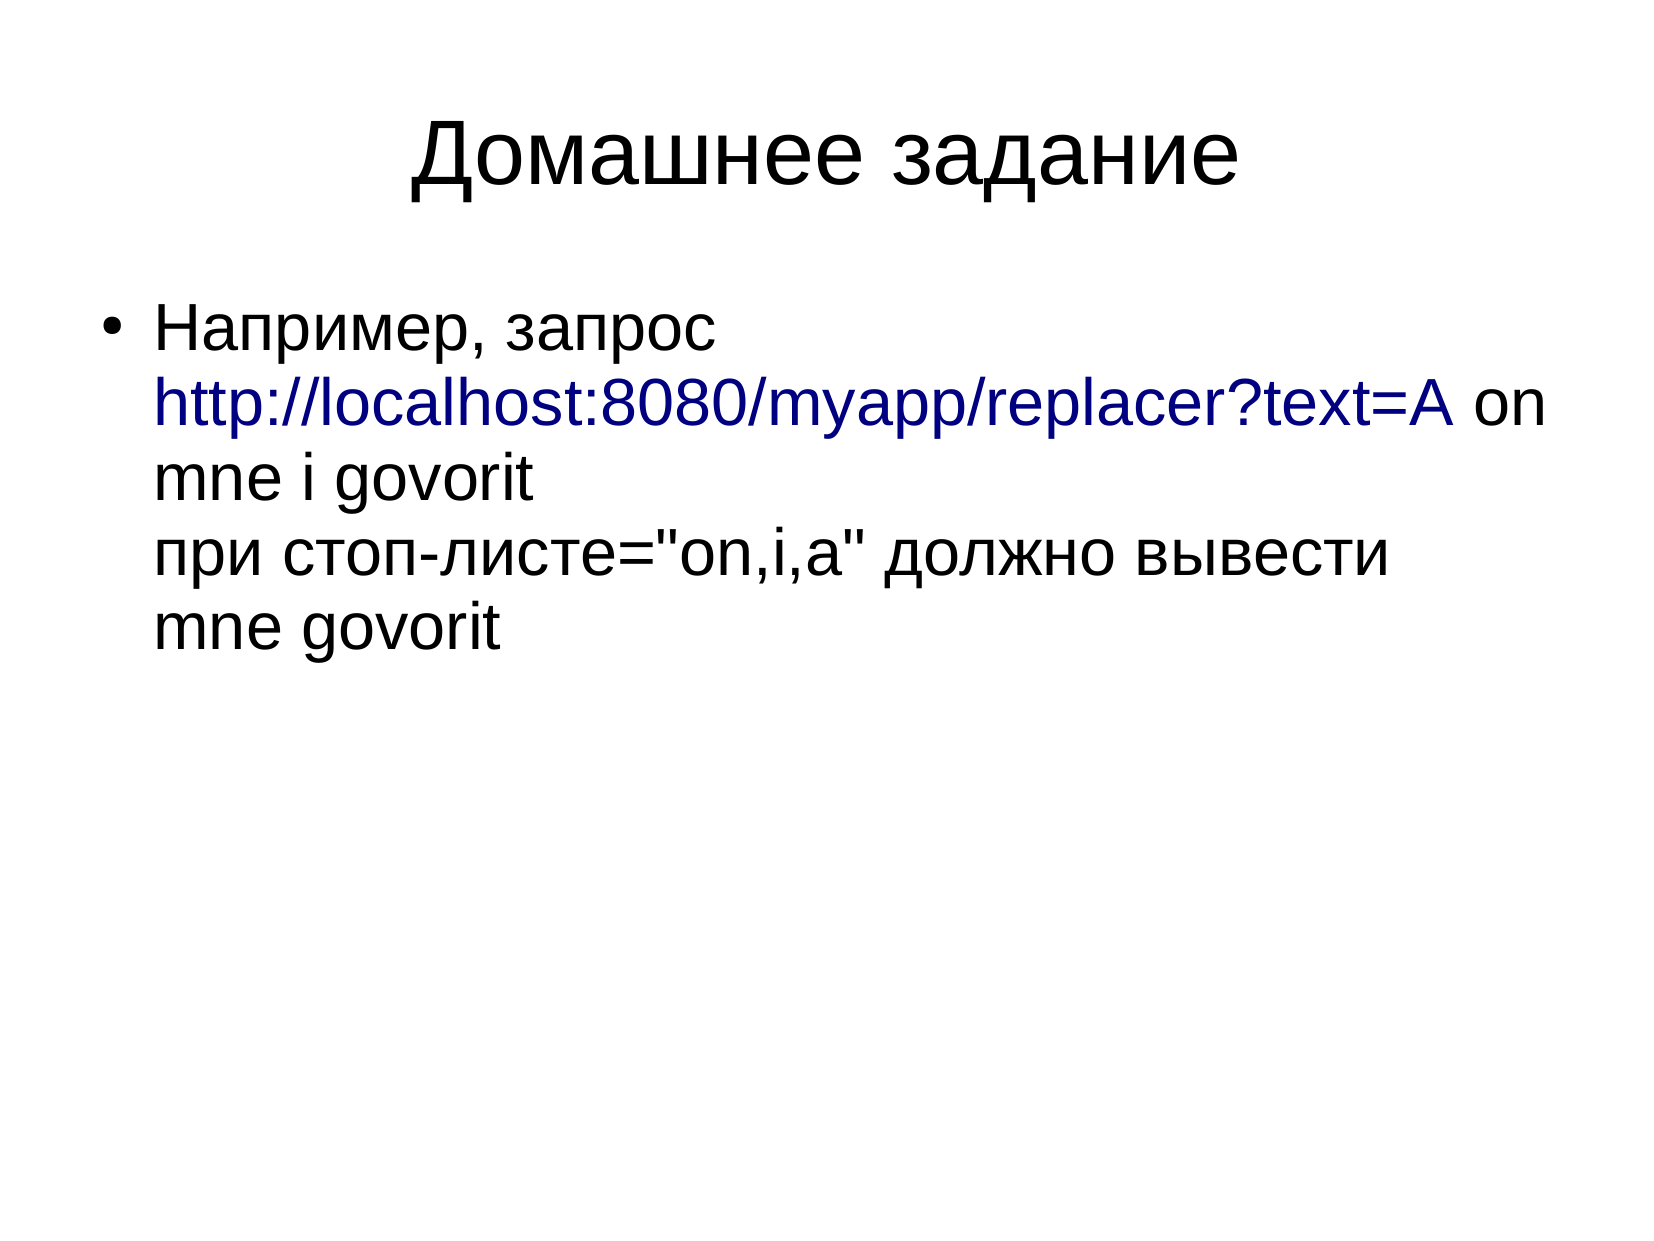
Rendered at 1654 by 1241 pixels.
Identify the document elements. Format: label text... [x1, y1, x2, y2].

title Домашнее задание [82, 49, 1571, 257]
list Например, запрос http://localhost:8080/myapp/replacer?text=А on mne i govorit при стоп-листе="on,i,a" должно вывести mne govorit [82, 290, 1571, 1010]
